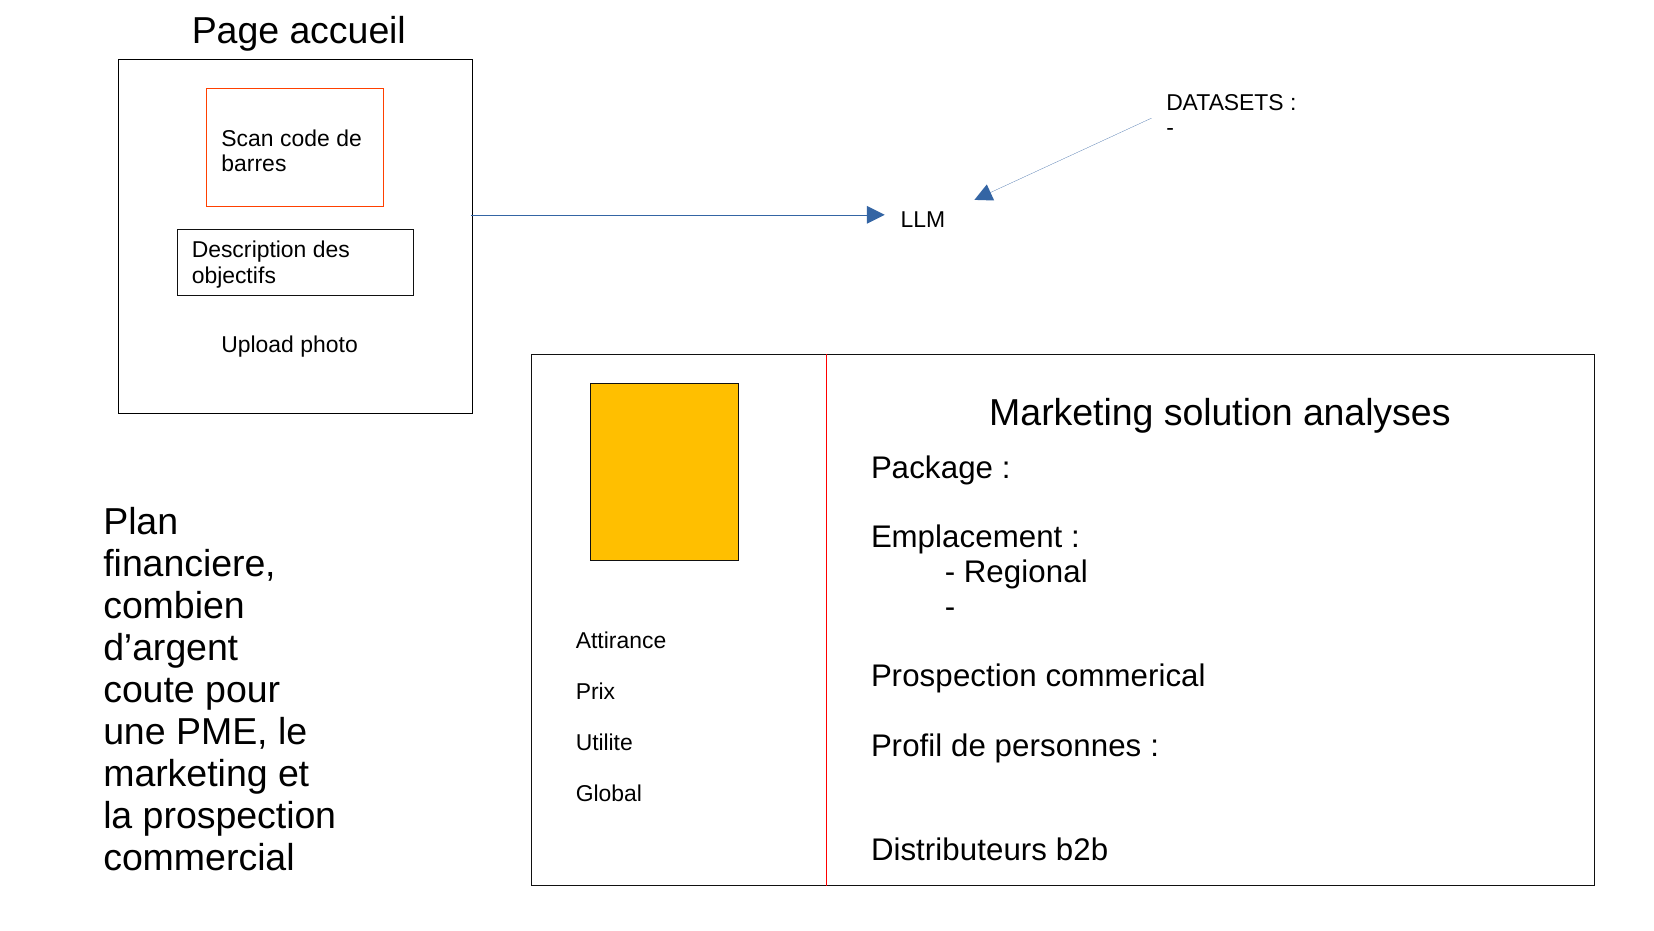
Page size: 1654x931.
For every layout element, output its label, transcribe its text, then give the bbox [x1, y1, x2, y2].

text_box Plan financiere, combien d’argent coute pour une PME, le marketing et la prospection commercial [88, 493, 355, 886]
text_box [118, 59, 473, 414]
text_box [531, 354, 826, 886]
text_box Attirance Prix Utilite Global [561, 620, 739, 814]
text_box Description des objectifs [177, 229, 414, 296]
text_box [827, 354, 1595, 886]
text_box Package : Emplacement : - Regional - Prospection commerical Profil de personnes : Distributeurs b2b [856, 442, 1418, 931]
text_box Scan code de barres [206, 118, 384, 184]
text_box Upload photo [206, 324, 384, 391]
text_box Page accueil [177, 2, 443, 60]
text_box DATASETS : - [1151, 81, 1329, 148]
text_box Marketing solution analyses [974, 383, 1536, 483]
text_box LLM [885, 199, 1063, 266]
